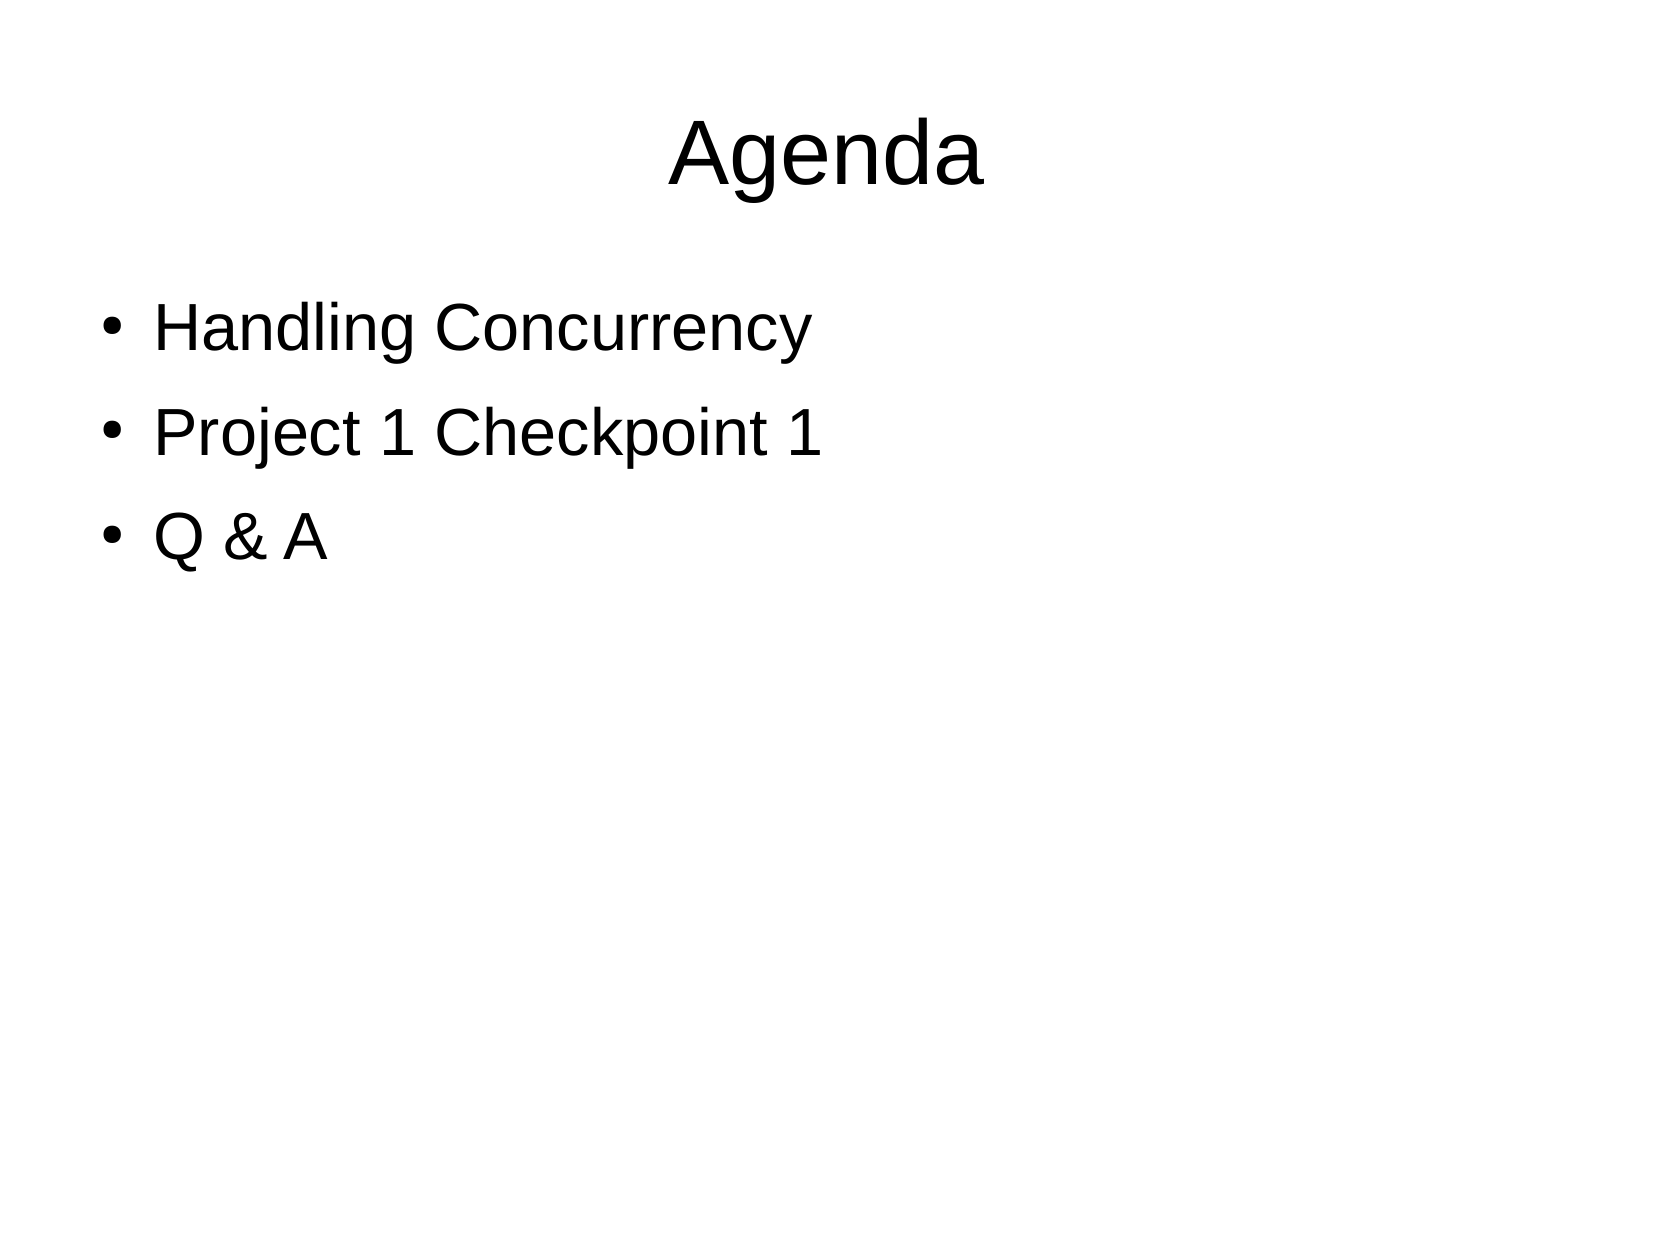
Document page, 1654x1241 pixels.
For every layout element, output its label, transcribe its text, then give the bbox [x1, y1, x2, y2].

list Handling Concurrency Project 1 Checkpoint 1 Q & A [82, 290, 1571, 1109]
title Agenda [82, 56, 1571, 250]
